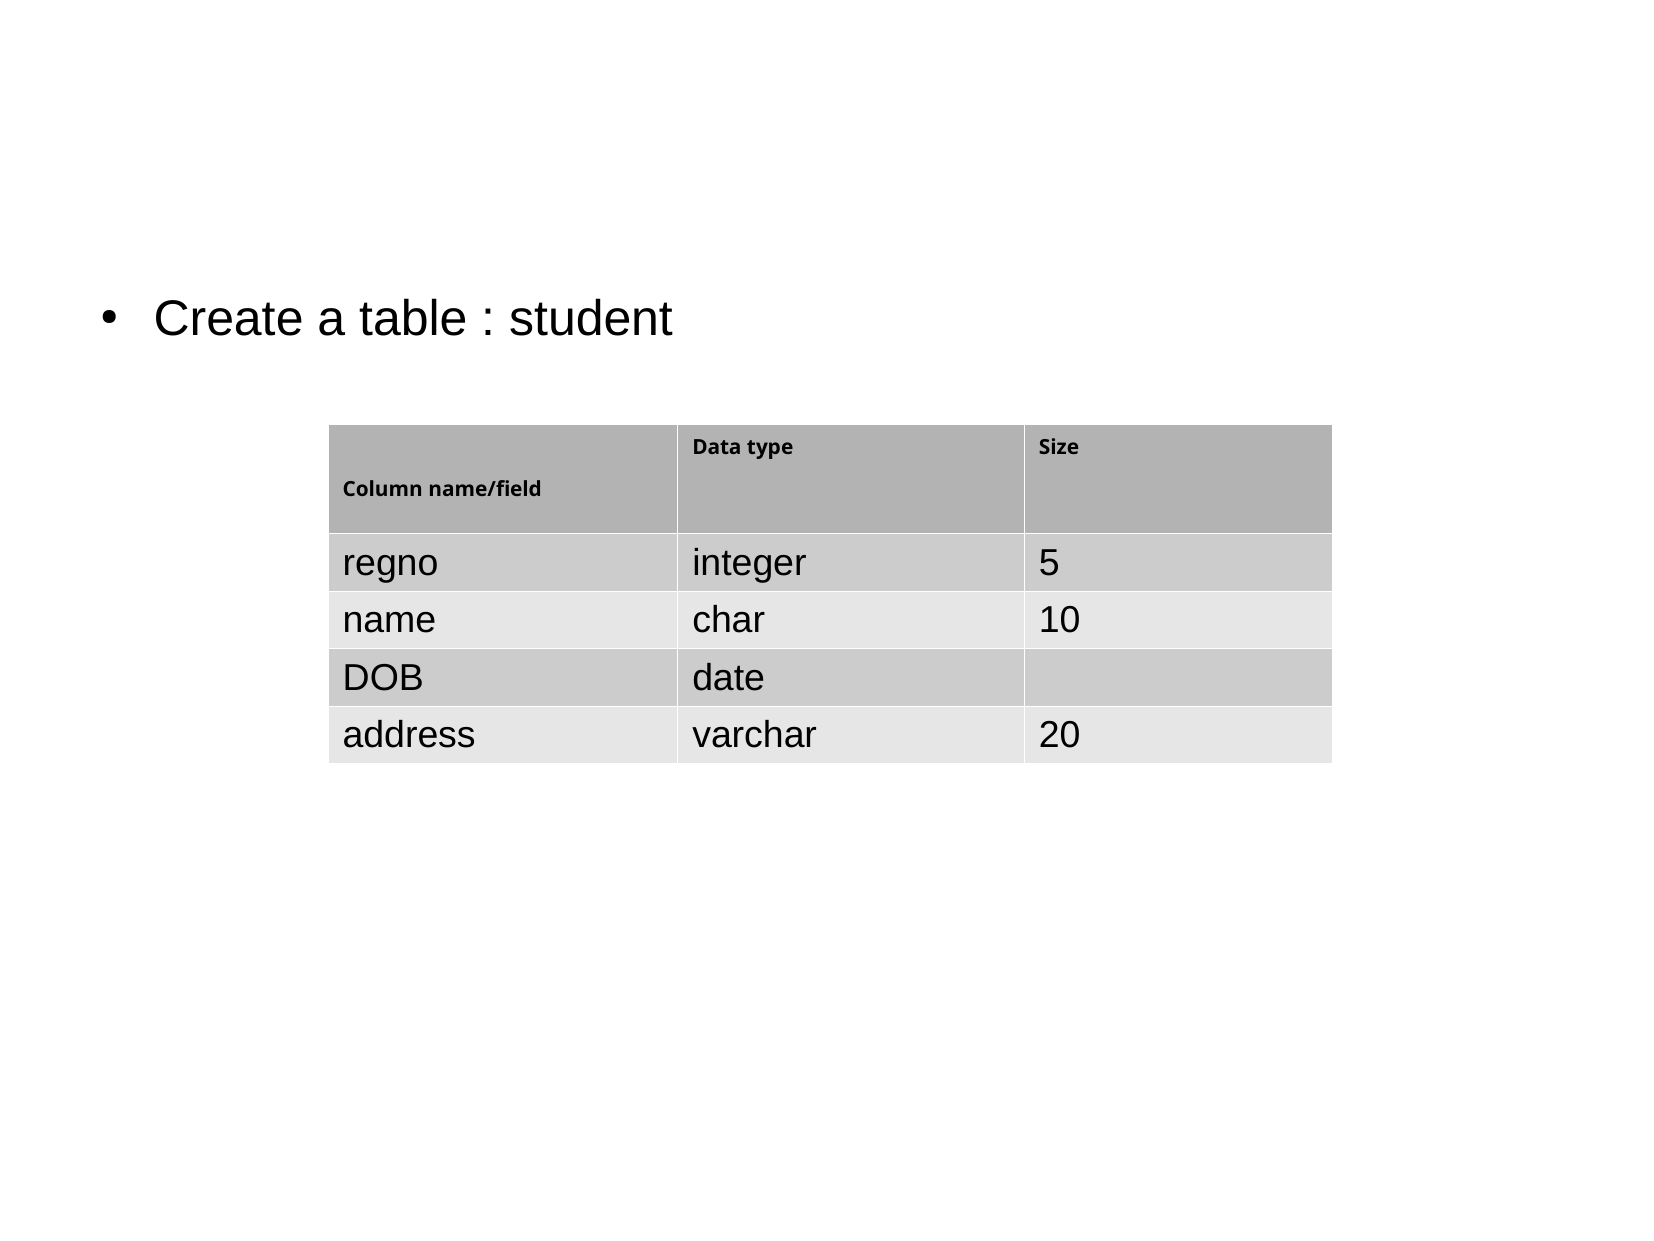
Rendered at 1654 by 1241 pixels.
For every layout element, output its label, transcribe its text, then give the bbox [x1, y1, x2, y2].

list Create a table : student [82, 290, 1571, 1010]
table_cell 10 [1025, 592, 1332, 648]
table_cell regno [329, 534, 677, 591]
table_cell date [678, 649, 1024, 706]
table_cell char [678, 592, 1024, 648]
table_header Data type [678, 425, 1024, 533]
table_cell 5 [1025, 534, 1332, 591]
table_header Column name/field [329, 425, 677, 533]
table_cell varchar [678, 707, 1024, 763]
table_cell [1025, 649, 1332, 706]
table_cell name [329, 592, 677, 648]
table_cell integer [678, 534, 1024, 591]
table_header Size [1025, 425, 1332, 533]
table_cell 20 [1025, 707, 1332, 763]
table_cell DOB [329, 649, 677, 706]
table_cell address [329, 707, 677, 763]
